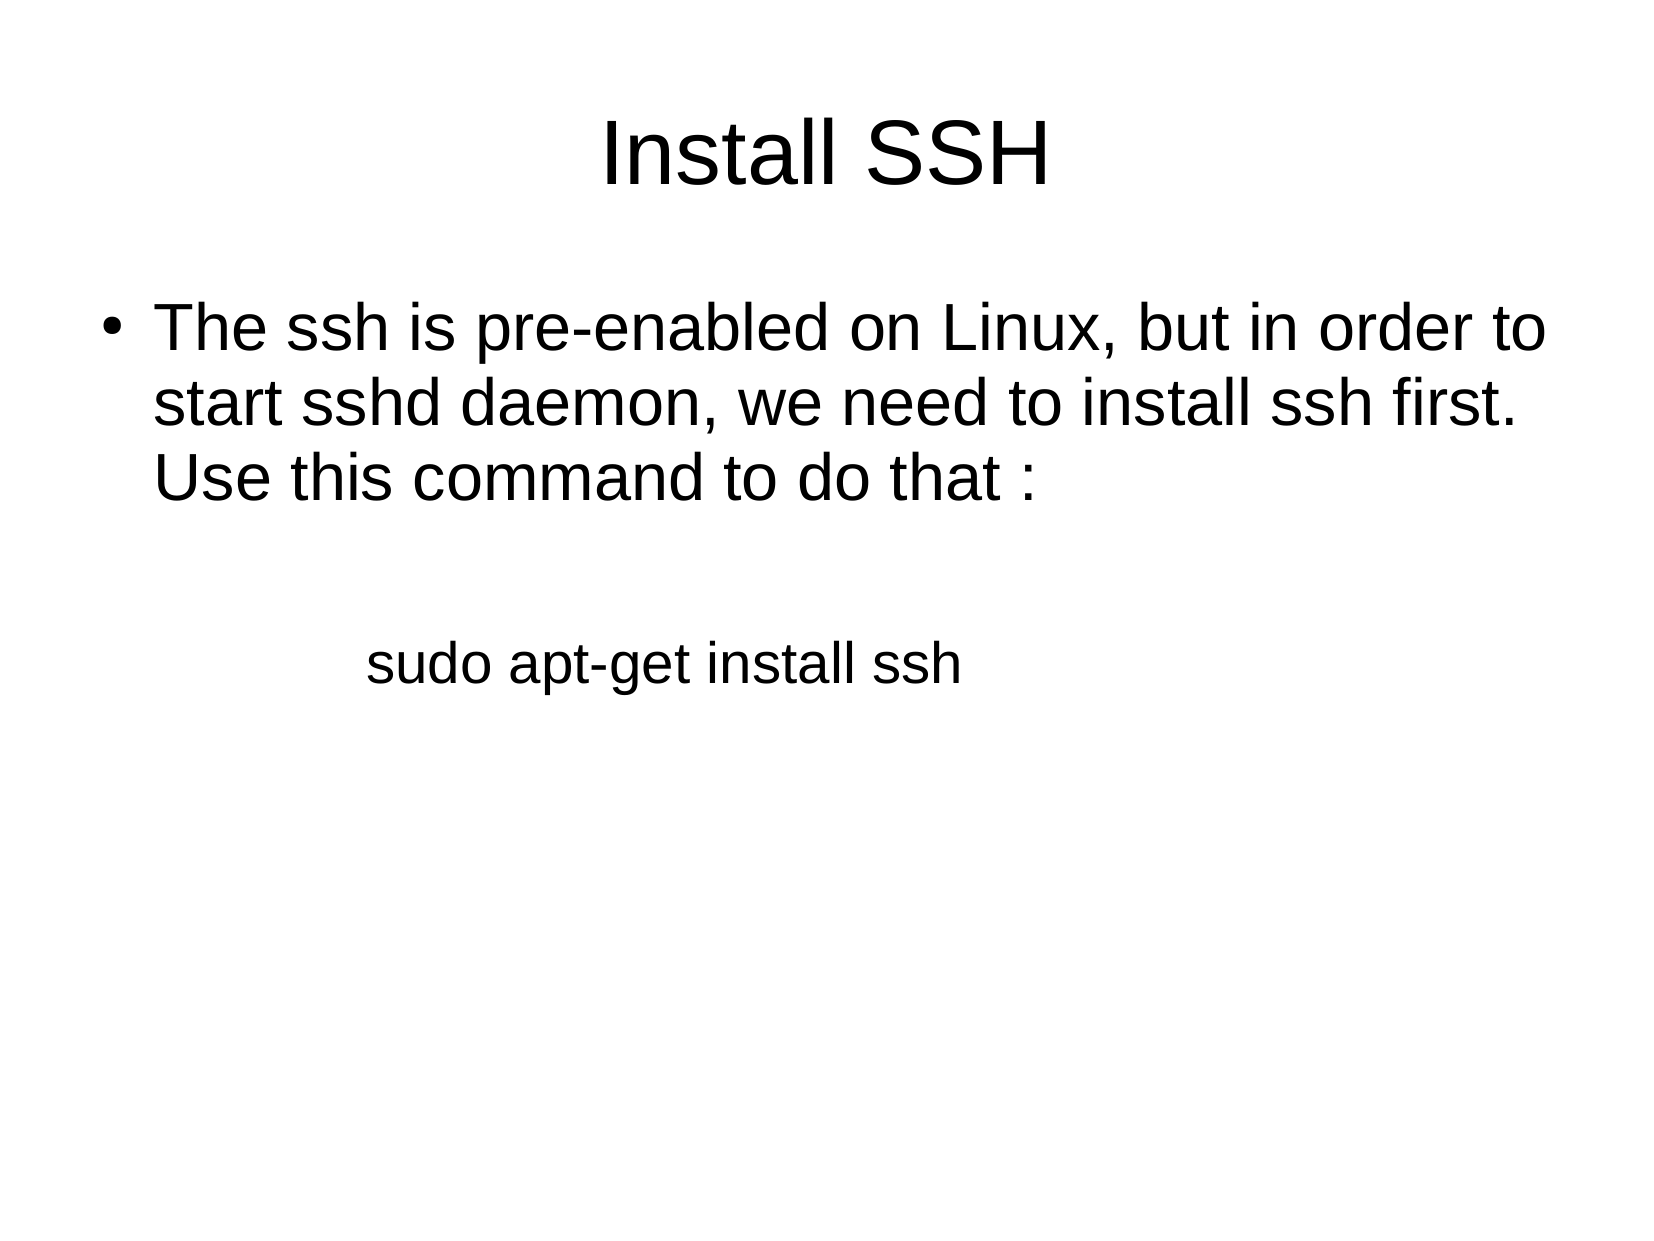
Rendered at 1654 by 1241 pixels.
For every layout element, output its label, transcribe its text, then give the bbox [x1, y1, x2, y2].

list The ssh is pre-enabled on Linux, but in order to start sshd daemon, we need to install ssh first. Use this command to do that : sudo apt-get install ssh [82, 290, 1571, 1010]
title Install SSH [82, 49, 1571, 257]
